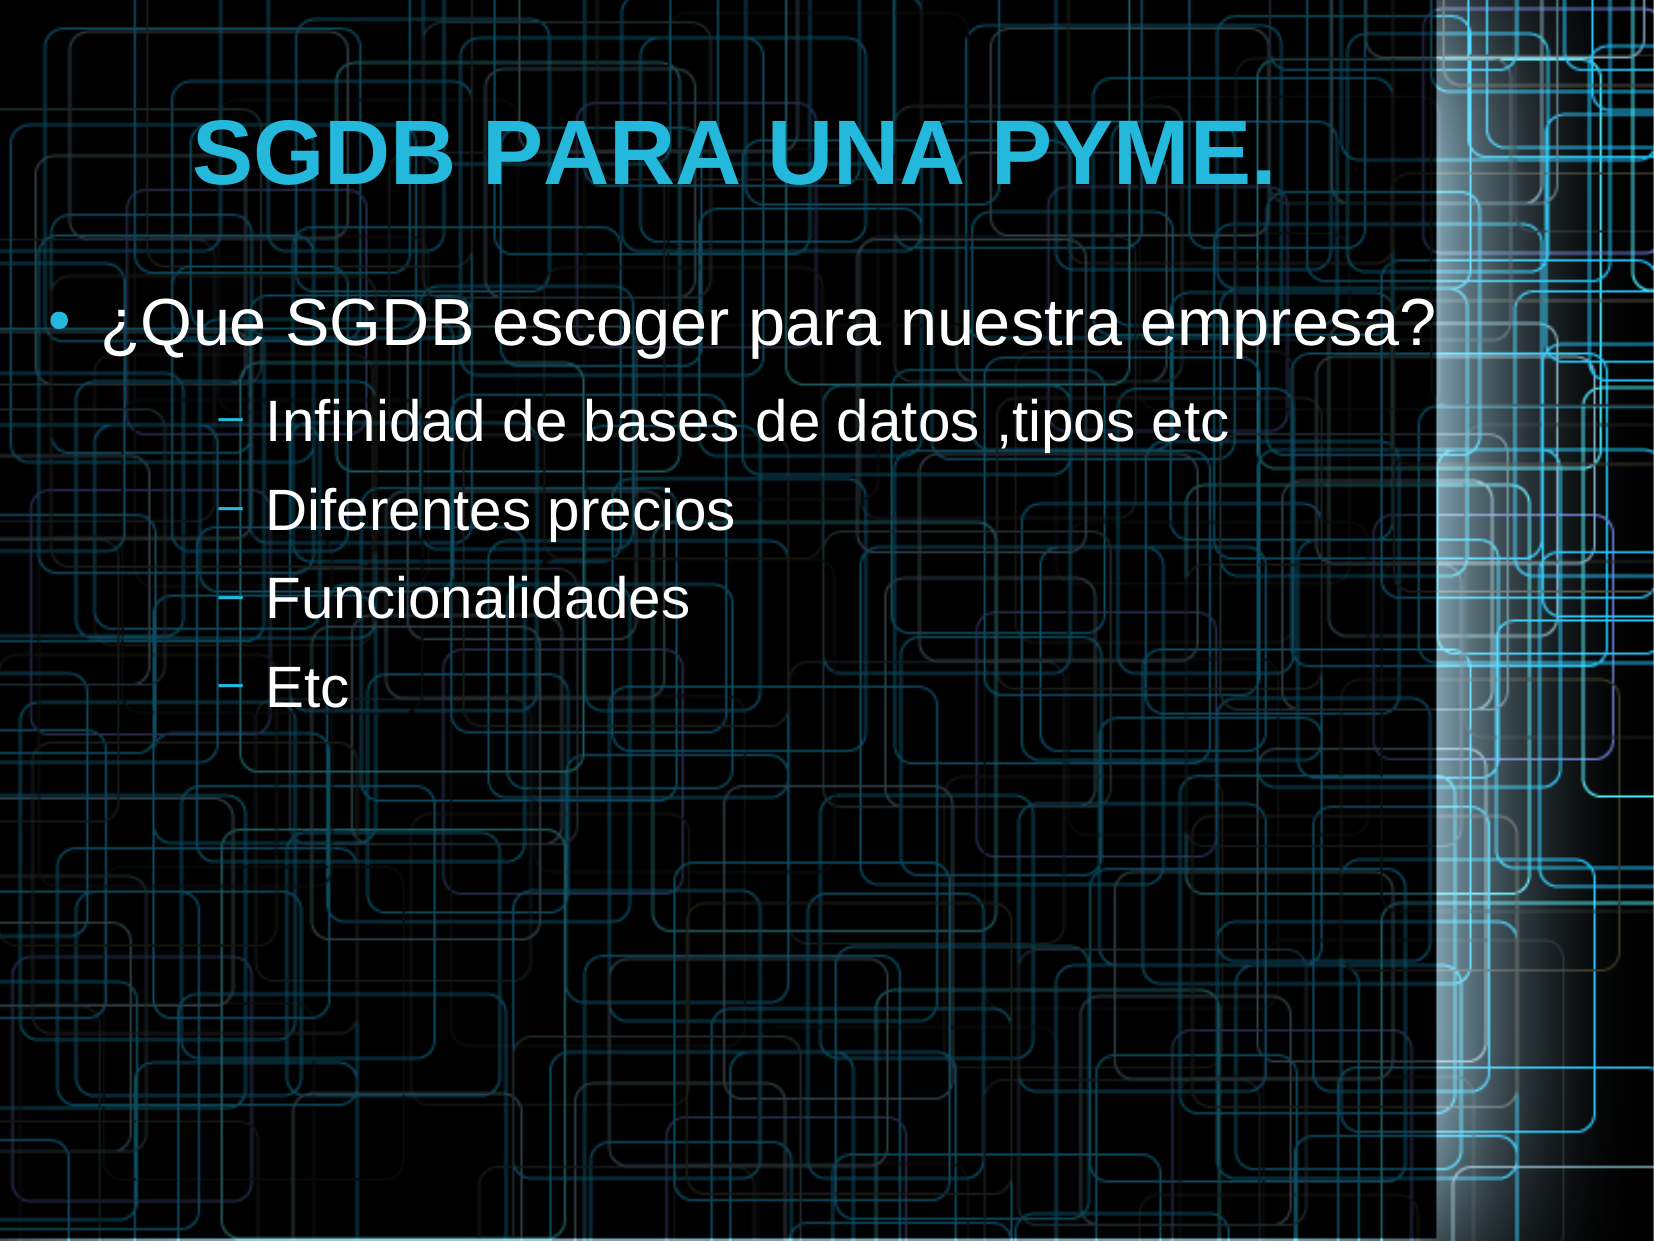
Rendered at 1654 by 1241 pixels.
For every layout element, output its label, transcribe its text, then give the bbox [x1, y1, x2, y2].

title SGDB PARA UNA PYME. [82, 49, 1388, 257]
picture [0, 0, 1654, 1241]
list ¿Que SGDB escoger para nuestra empresa? Infinidad de bases de datos ,tipos etc Diferentes precios Funcionalidades Etc [29, 284, 1447, 1004]
